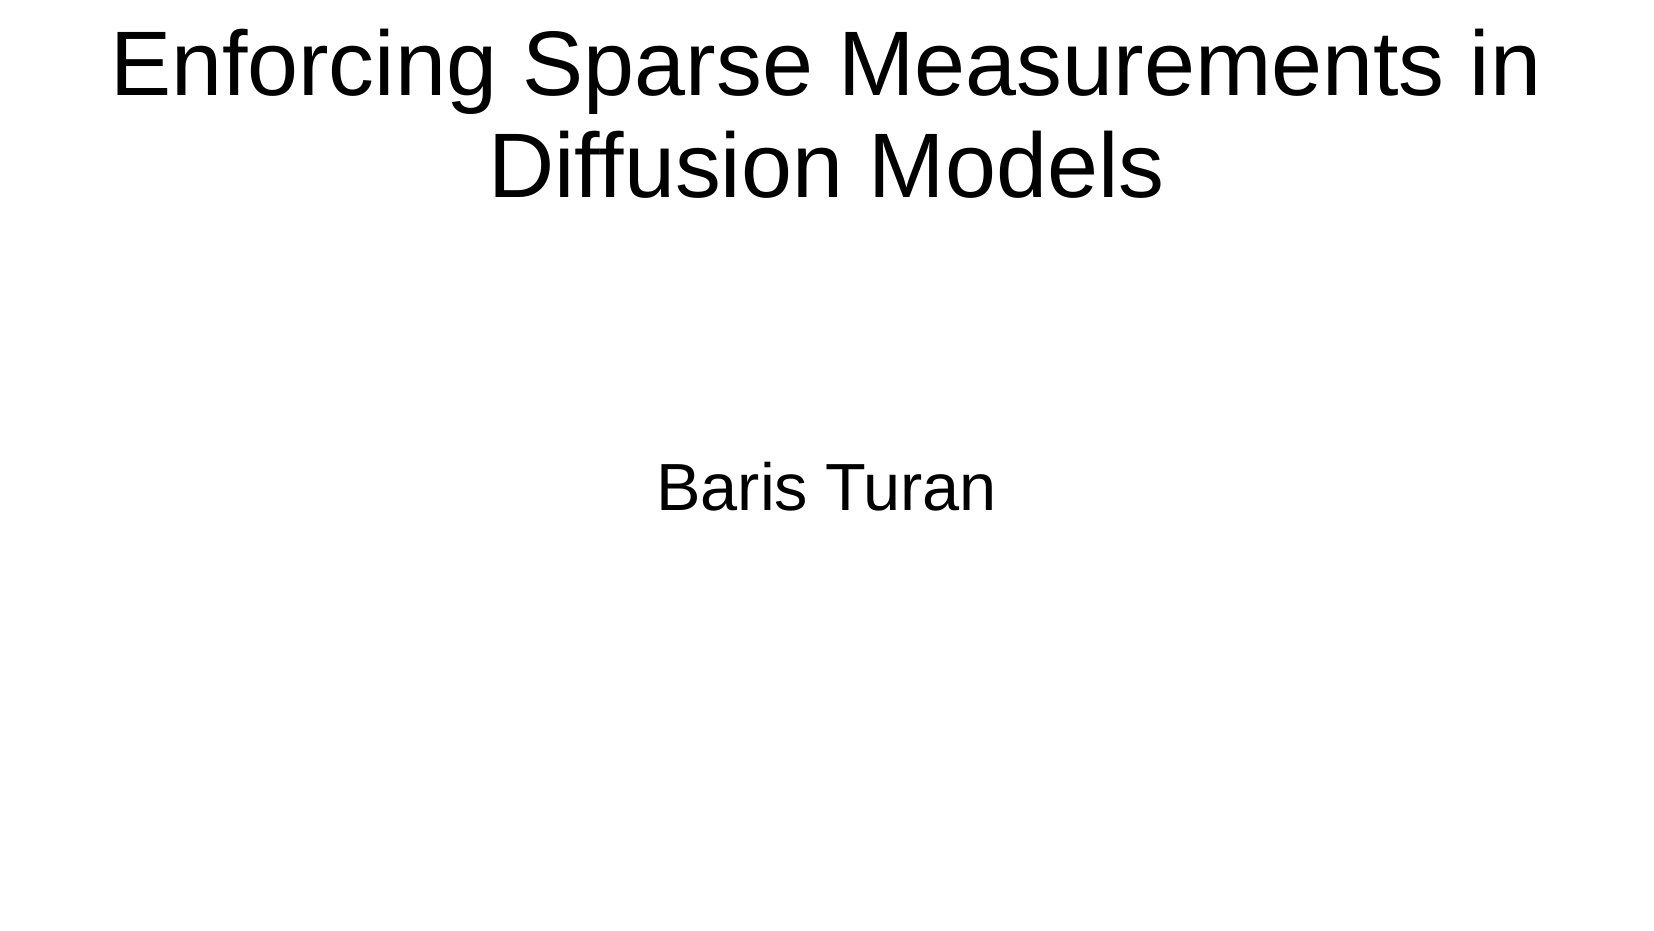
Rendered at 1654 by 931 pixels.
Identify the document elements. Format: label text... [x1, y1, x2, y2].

title Enforcing Sparse Measurements in Diffusion Models [82, 12, 1571, 217]
subtitle Baris Turan [82, 217, 1571, 758]
